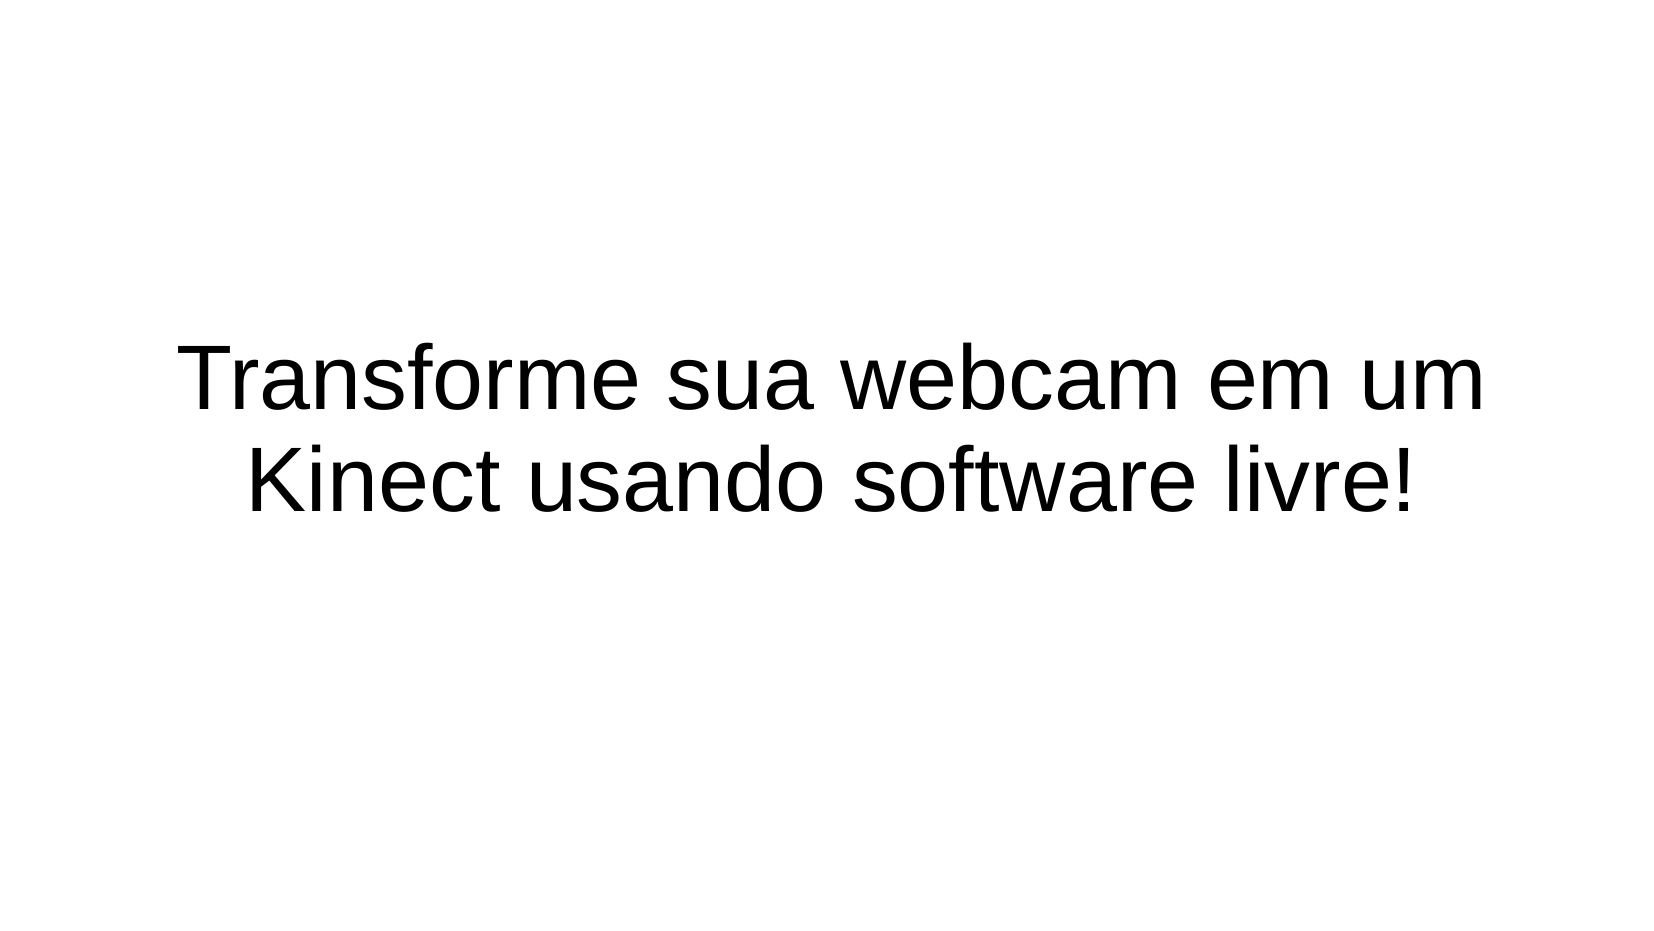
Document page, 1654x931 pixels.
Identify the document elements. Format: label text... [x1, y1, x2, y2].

title Transforme sua webcam em um Kinect usando software livre! [88, 326, 1577, 532]
